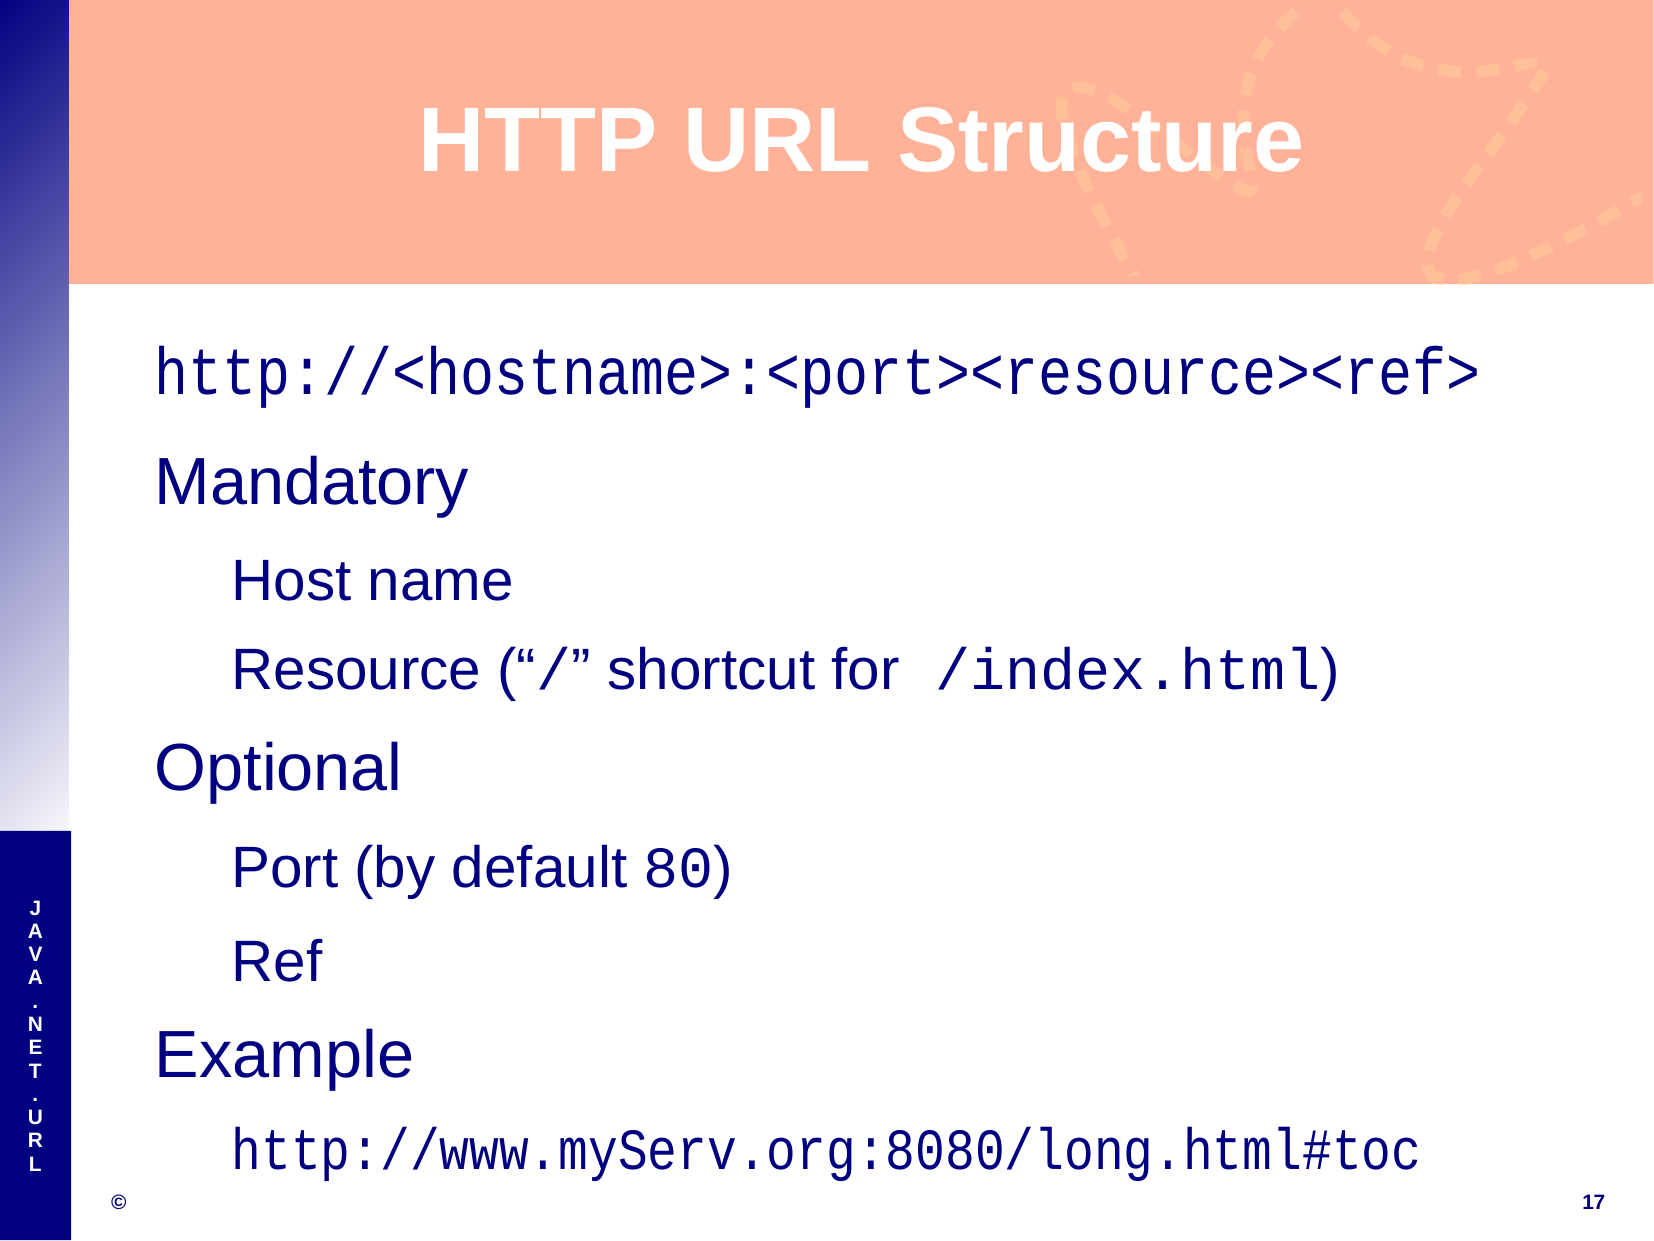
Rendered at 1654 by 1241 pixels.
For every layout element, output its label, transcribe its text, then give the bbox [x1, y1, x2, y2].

title HTTP URL Structure [70, 36, 1654, 244]
text_box J A V A . N E T . U R L [0, 830, 71, 1241]
list http://<hostname>:<port><resource><ref> Mandatory Host name Resource (“/” shortcut for /index.html) Optional Port (by default 80) Ref Example http://www.myServ.org:8080/long.html#toc [163, 338, 1561, 1188]
